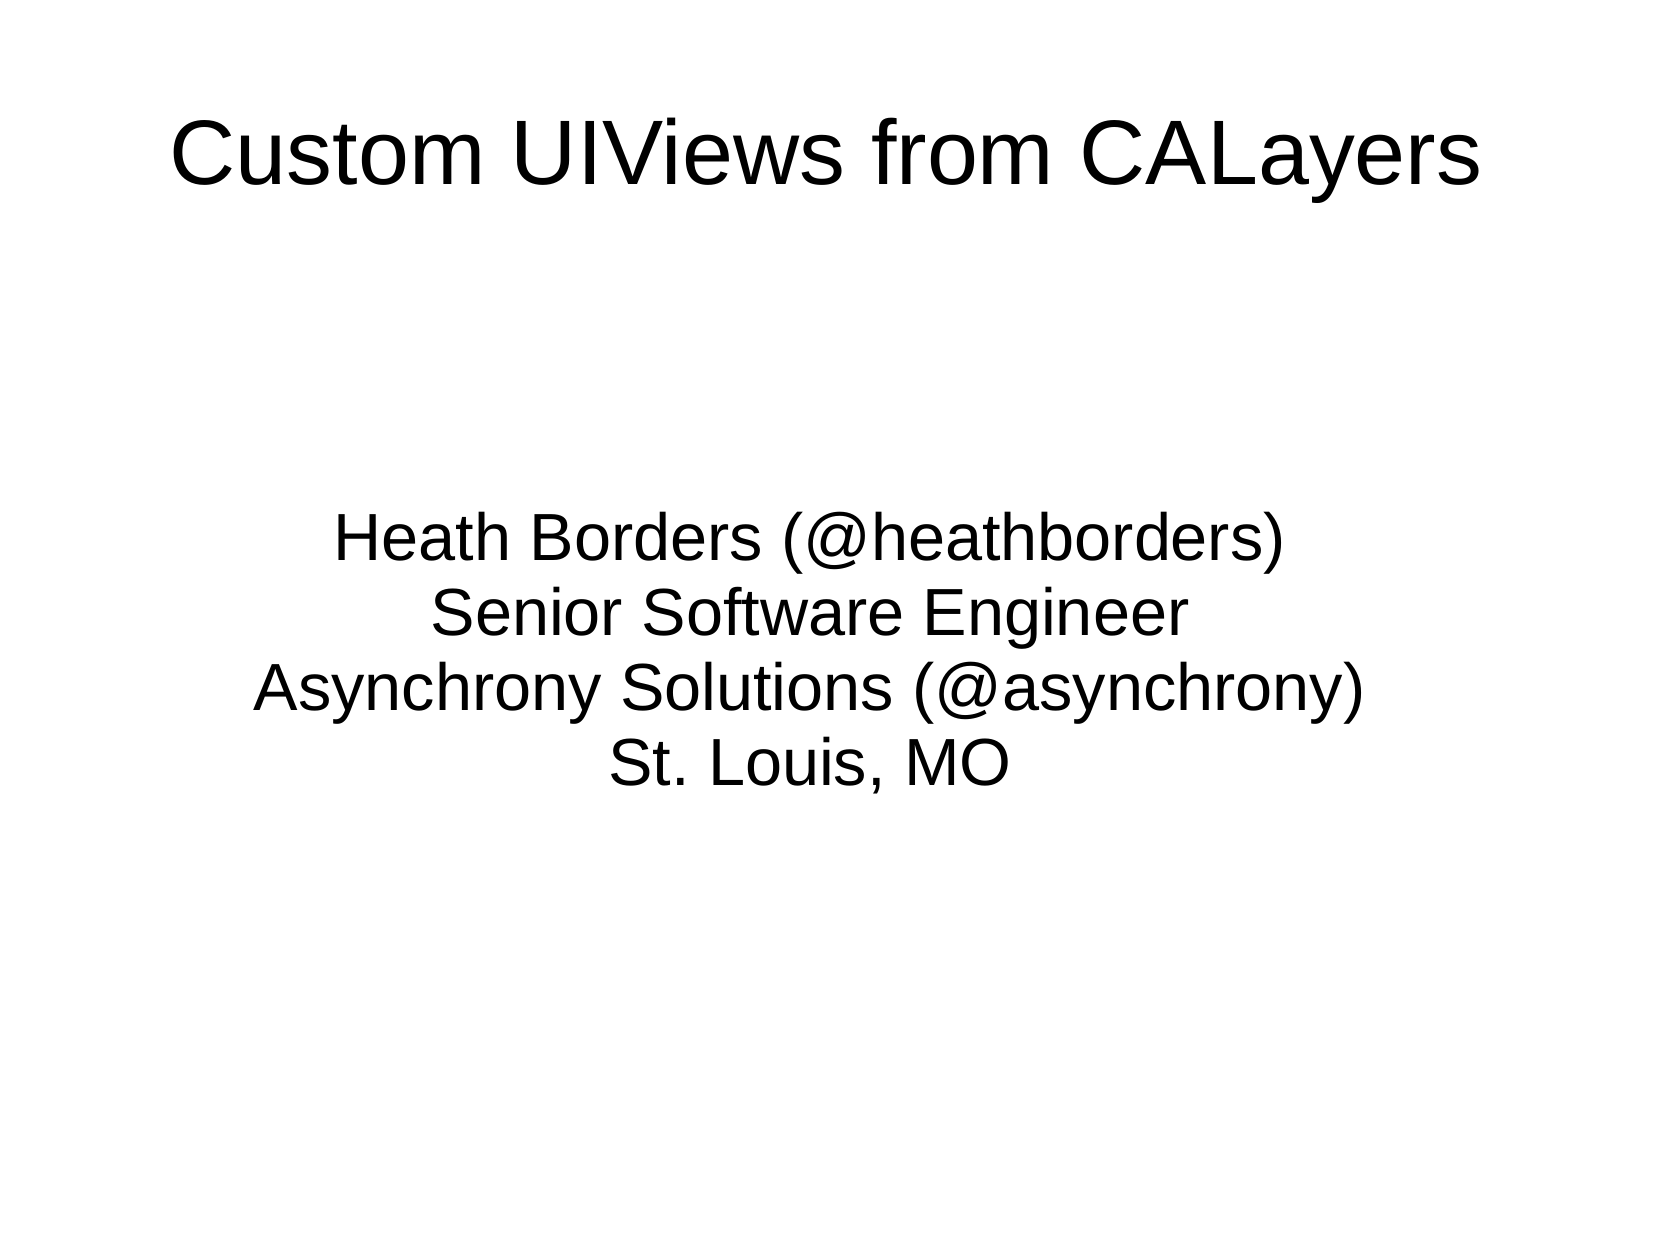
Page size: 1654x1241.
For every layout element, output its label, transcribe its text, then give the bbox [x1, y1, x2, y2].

title Custom UIViews from CALayers [82, 49, 1571, 257]
subtitle Heath Borders (@heathborders) Senior Software Engineer Asynchrony Solutions (@asynchrony) St. Louis, MO [82, 290, 1538, 1010]
